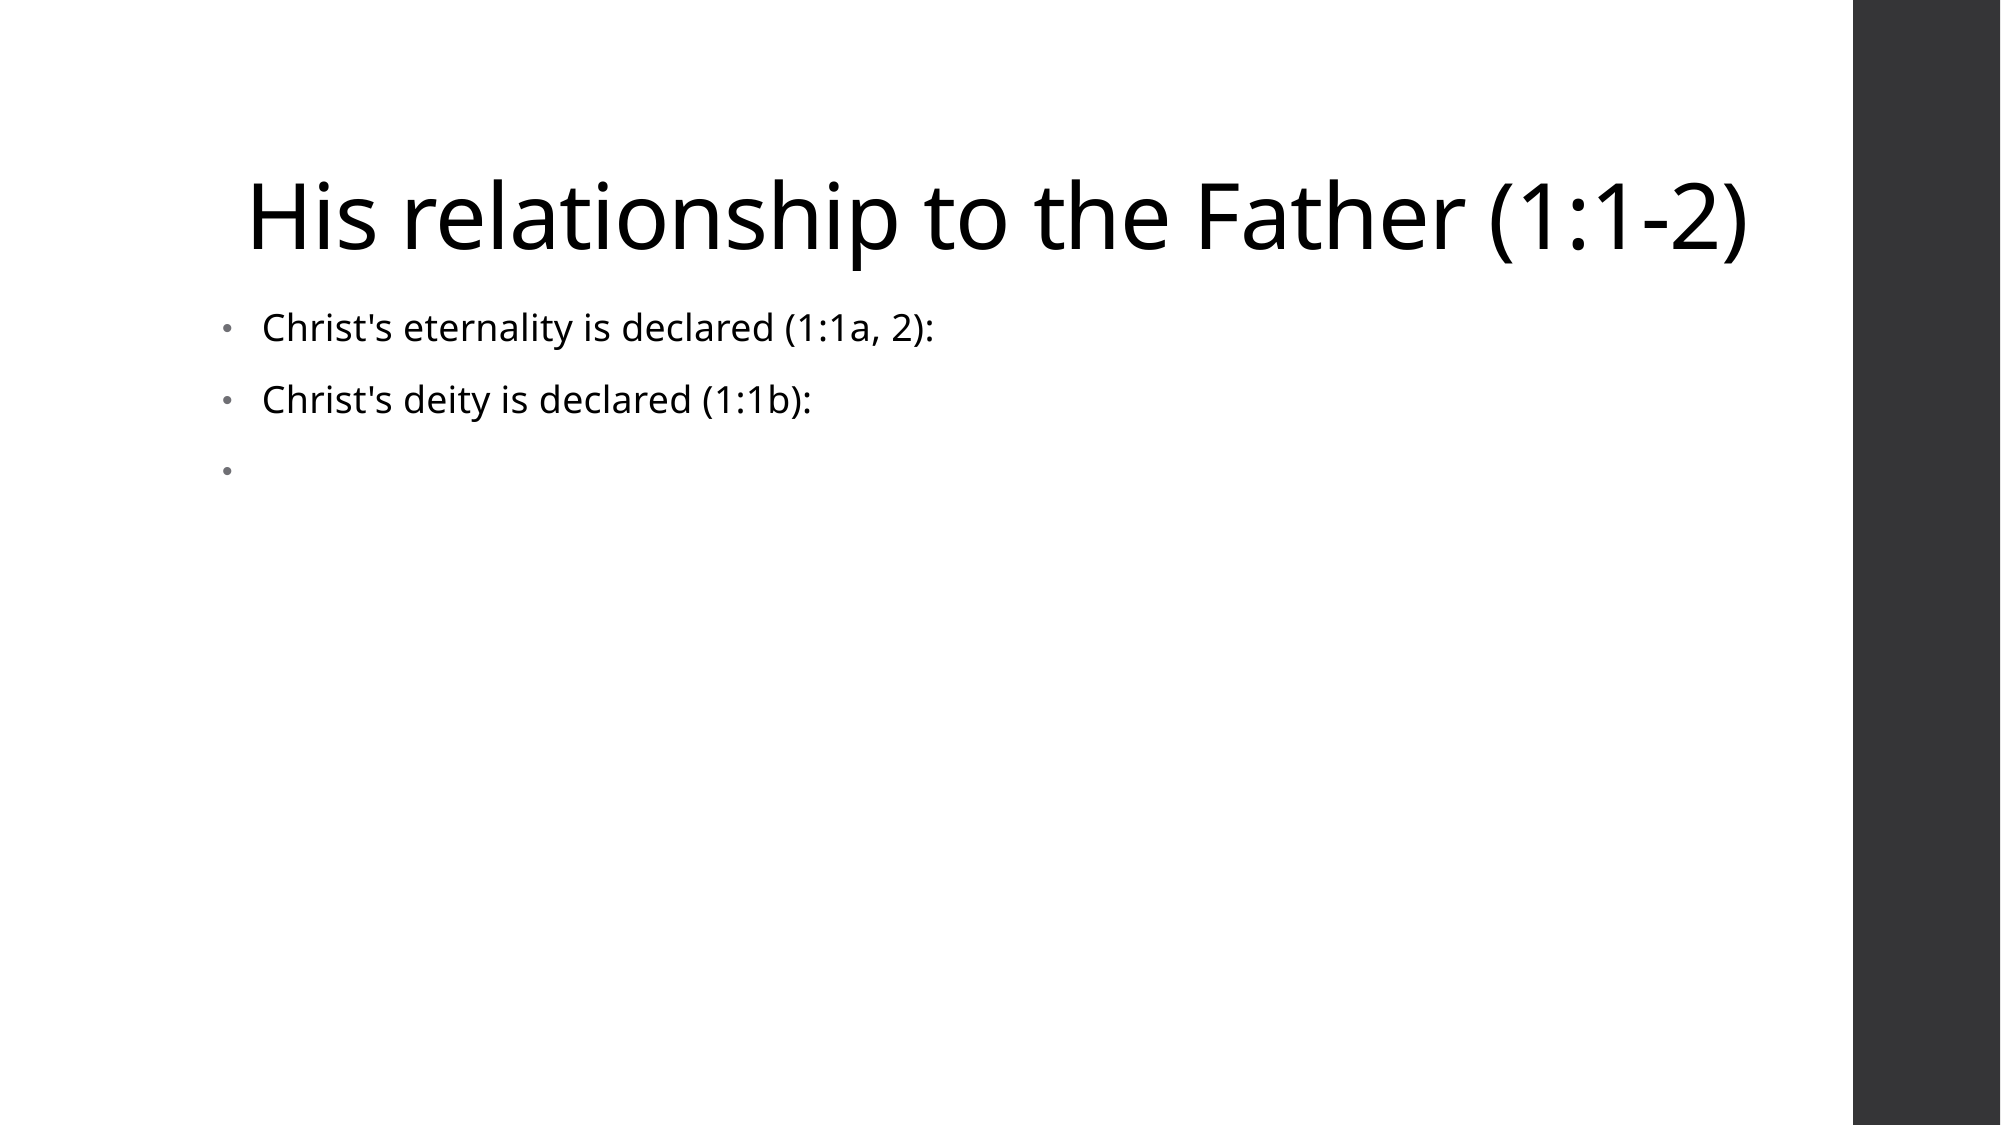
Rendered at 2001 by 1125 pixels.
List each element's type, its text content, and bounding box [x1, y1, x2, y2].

title His relationship to the Father (1:1-2) [206, 60, 1797, 278]
list Christ's eternality is declared (1:1a, 2): Christ's deity is declared (1:1b): [206, 299, 1617, 1014]
